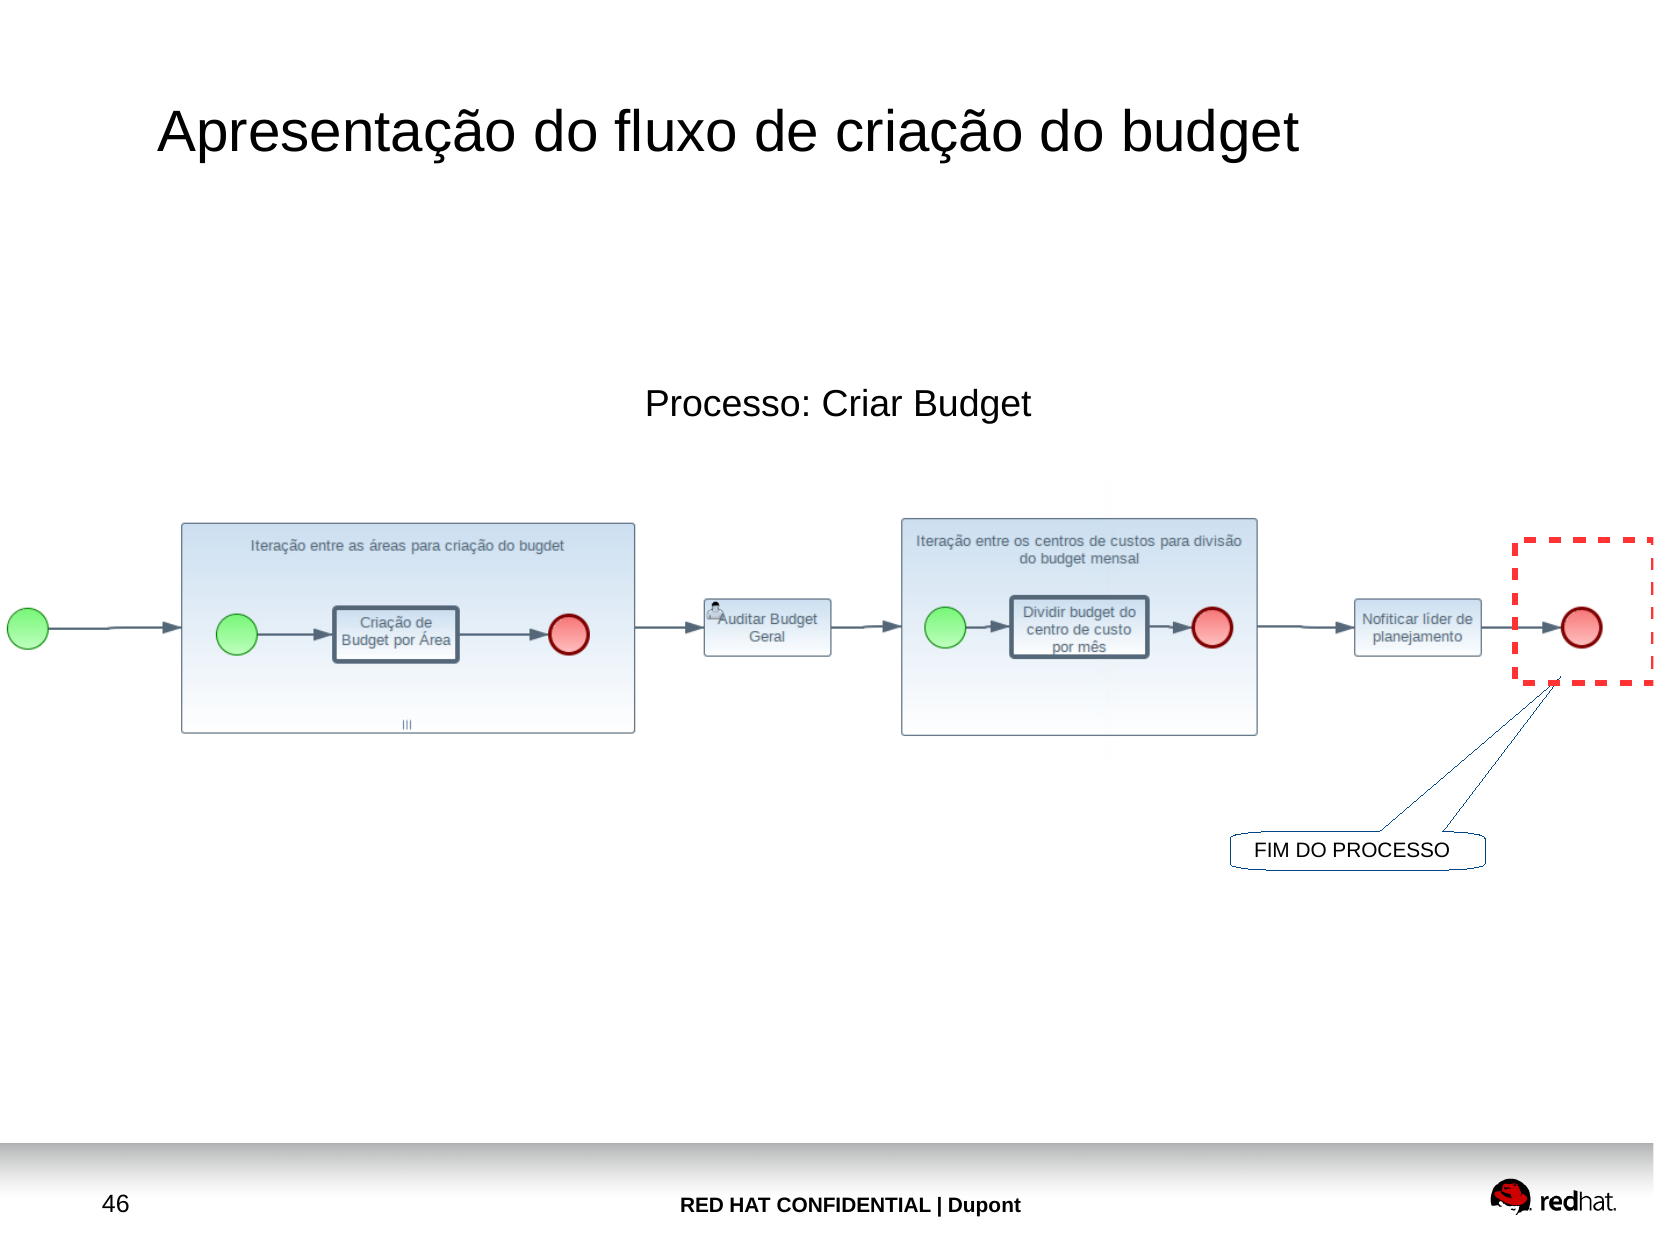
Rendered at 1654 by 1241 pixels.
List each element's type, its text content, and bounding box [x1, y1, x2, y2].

text_box Processo: Criar Budget [630, 375, 1058, 432]
picture [0, 1143, 1654, 1241]
text_box Apresentação do fluxo de criação do budget [82, 37, 1571, 226]
picture [0, 482, 1654, 757]
text_box FIM DO PROCESSO [1230, 686, 1554, 871]
